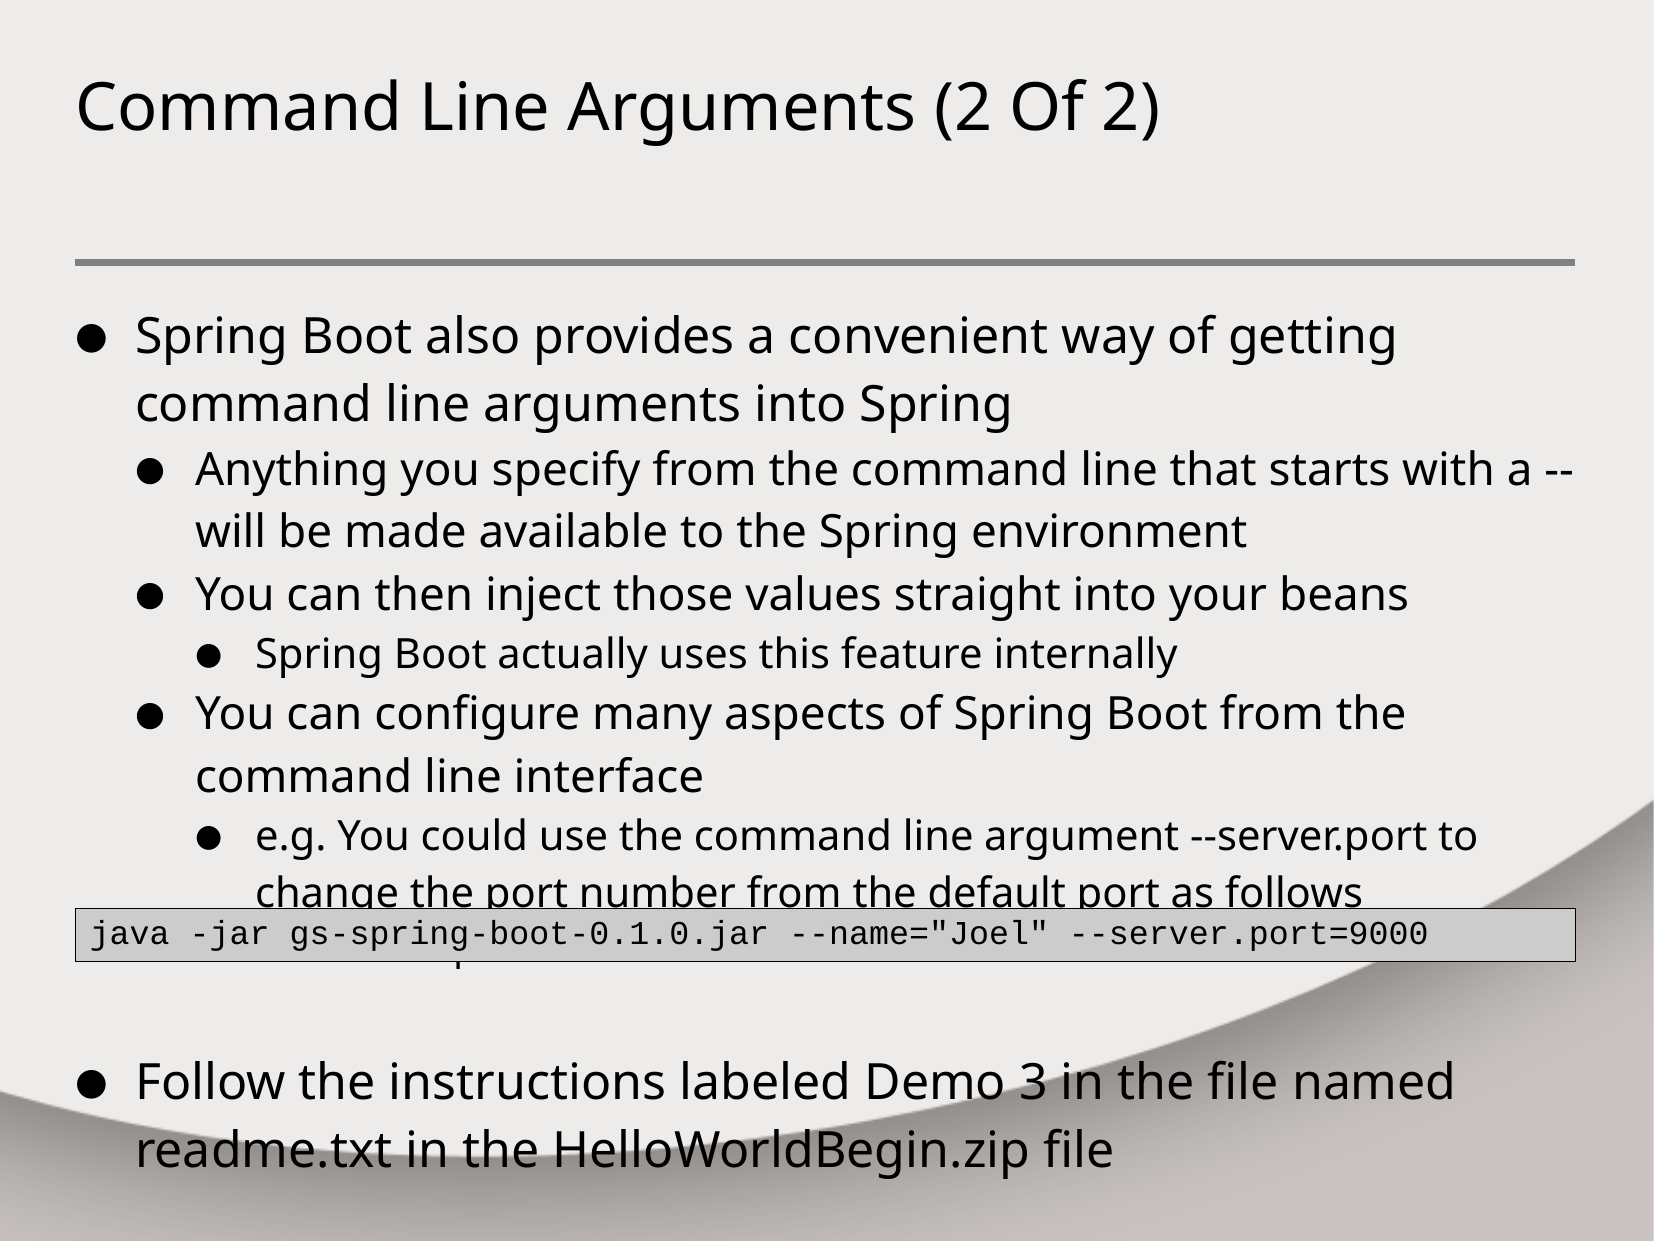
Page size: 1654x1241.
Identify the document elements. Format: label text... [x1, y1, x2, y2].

picture [0, 0, 1654, 1241]
list Spring Boot also provides a convenient way of getting command line arguments into Spring Anything you specify from the command line that starts with a -- will be made available to the Spring environment You can then inject those values straight into your beans Spring Boot actually uses this feature internally You can configure many aspects of Spring Boot from the command line interface e.g. You could use the command line argument --server.port to change the port number from the default port as follows --server.port=9000 Follow the instructions labeled Demo 3 in the file named readme.txt in the HelloWorldBegin.zip file [75, 962, 1576, 1163]
title Command Line Arguments (2 Of 2) [75, 75, 1576, 226]
list Spring Boot also provides a convenient way of getting command line arguments into Spring Anything you specify from the command line that starts with a -- will be made available to the Spring environment You can then inject those values straight into your beans Spring Boot actually uses this feature internally You can configure many aspects of Spring Boot from the command line interface e.g. You could use the command line argument --server.port to change the port number from the default port as follows --server.port=9000 Follow the instructions labeled Demo 3 in the file named readme.txt in the HelloWorldBegin.zip file [75, 299, 1576, 908]
text_box java -jar gs-spring-boot-0.1.0.jar --name="Joel" --server.port=9000 [75, 908, 1576, 962]
